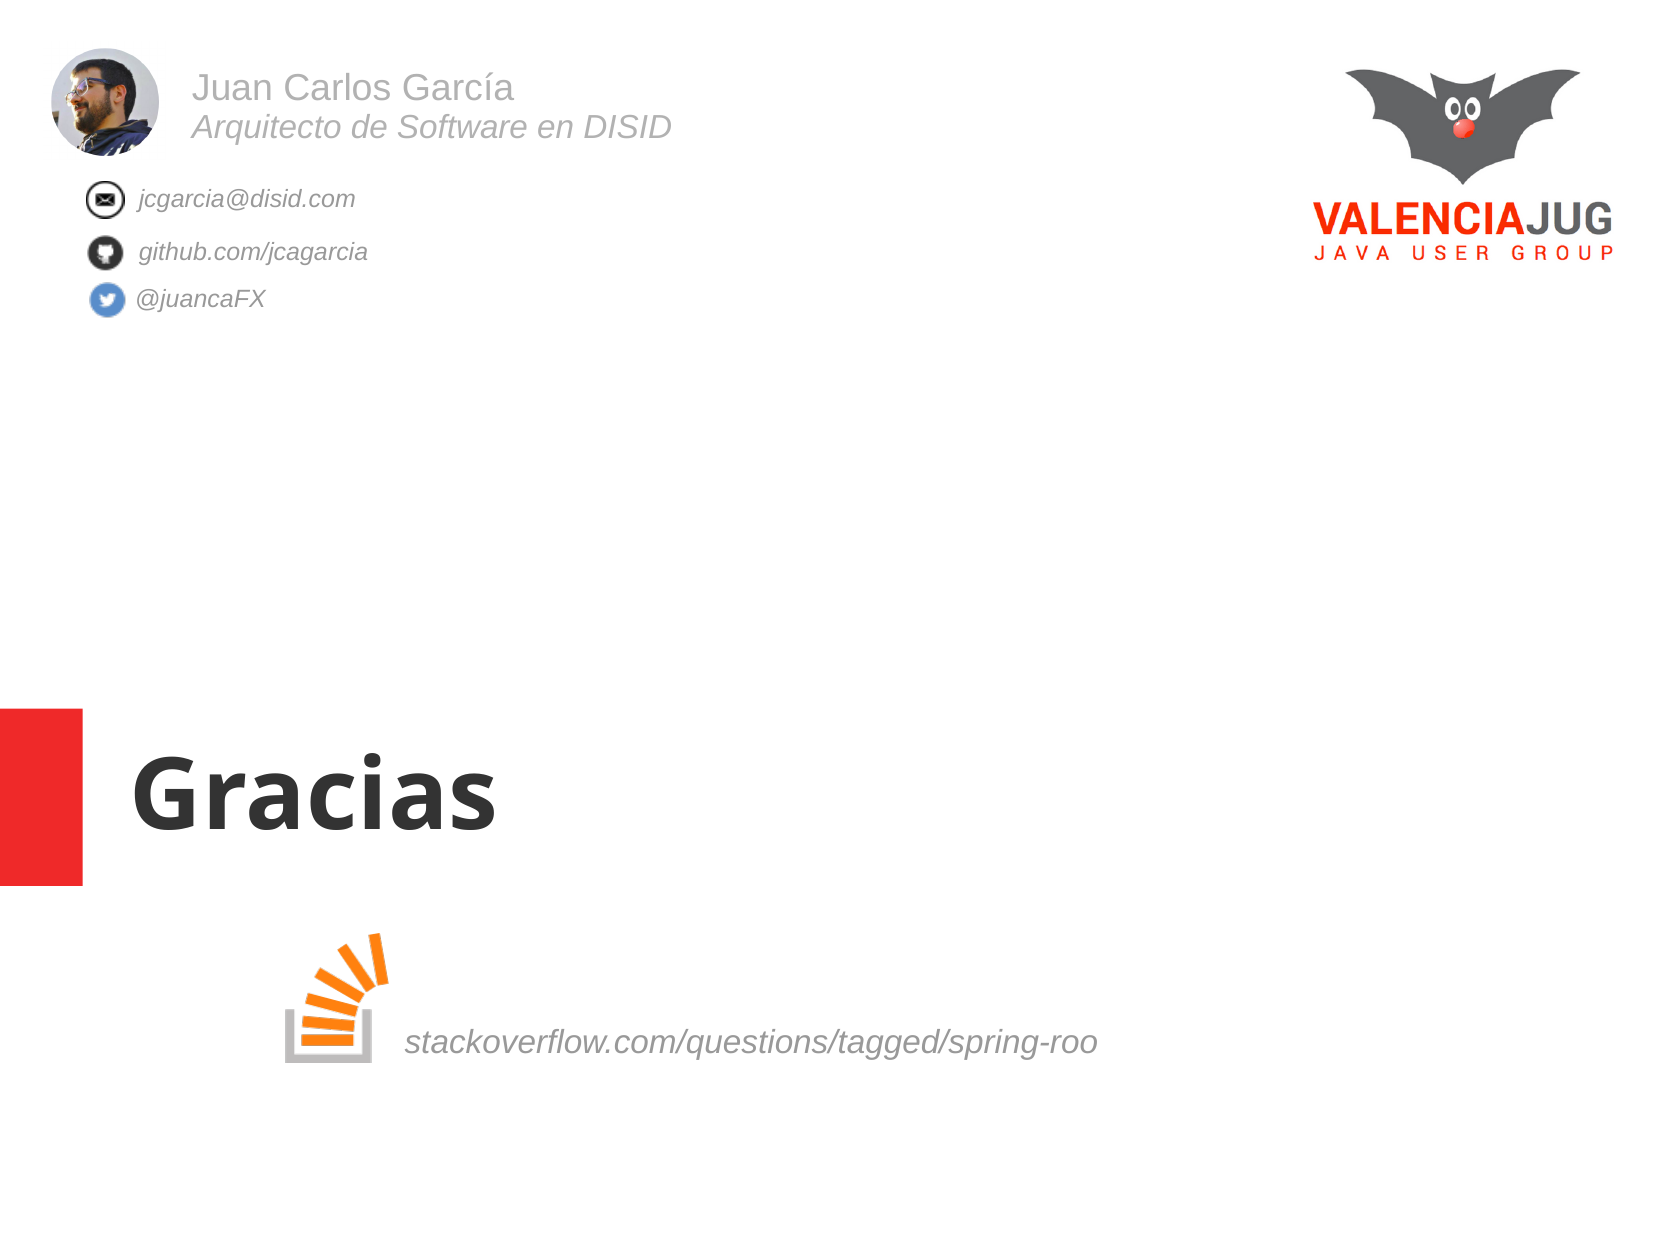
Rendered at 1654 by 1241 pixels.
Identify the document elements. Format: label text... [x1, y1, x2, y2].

picture [88, 281, 120, 319]
picture [43, 41, 166, 160]
text_box jcgarcia@disid.com [124, 177, 384, 225]
picture [86, 234, 124, 272]
picture [86, 181, 124, 219]
text_box @juancaFX [120, 277, 380, 325]
text_box Juan Carlos García Arquitecto de Software en DISID [177, 59, 804, 200]
picture [1287, 11, 1644, 323]
title Gracias [129, 672, 1536, 909]
text_box github.com/jcagarcia [124, 230, 384, 278]
text_box stackoverflow.com/questions/tagged/spring-roo [389, 1015, 1630, 1115]
picture [272, 933, 402, 1063]
